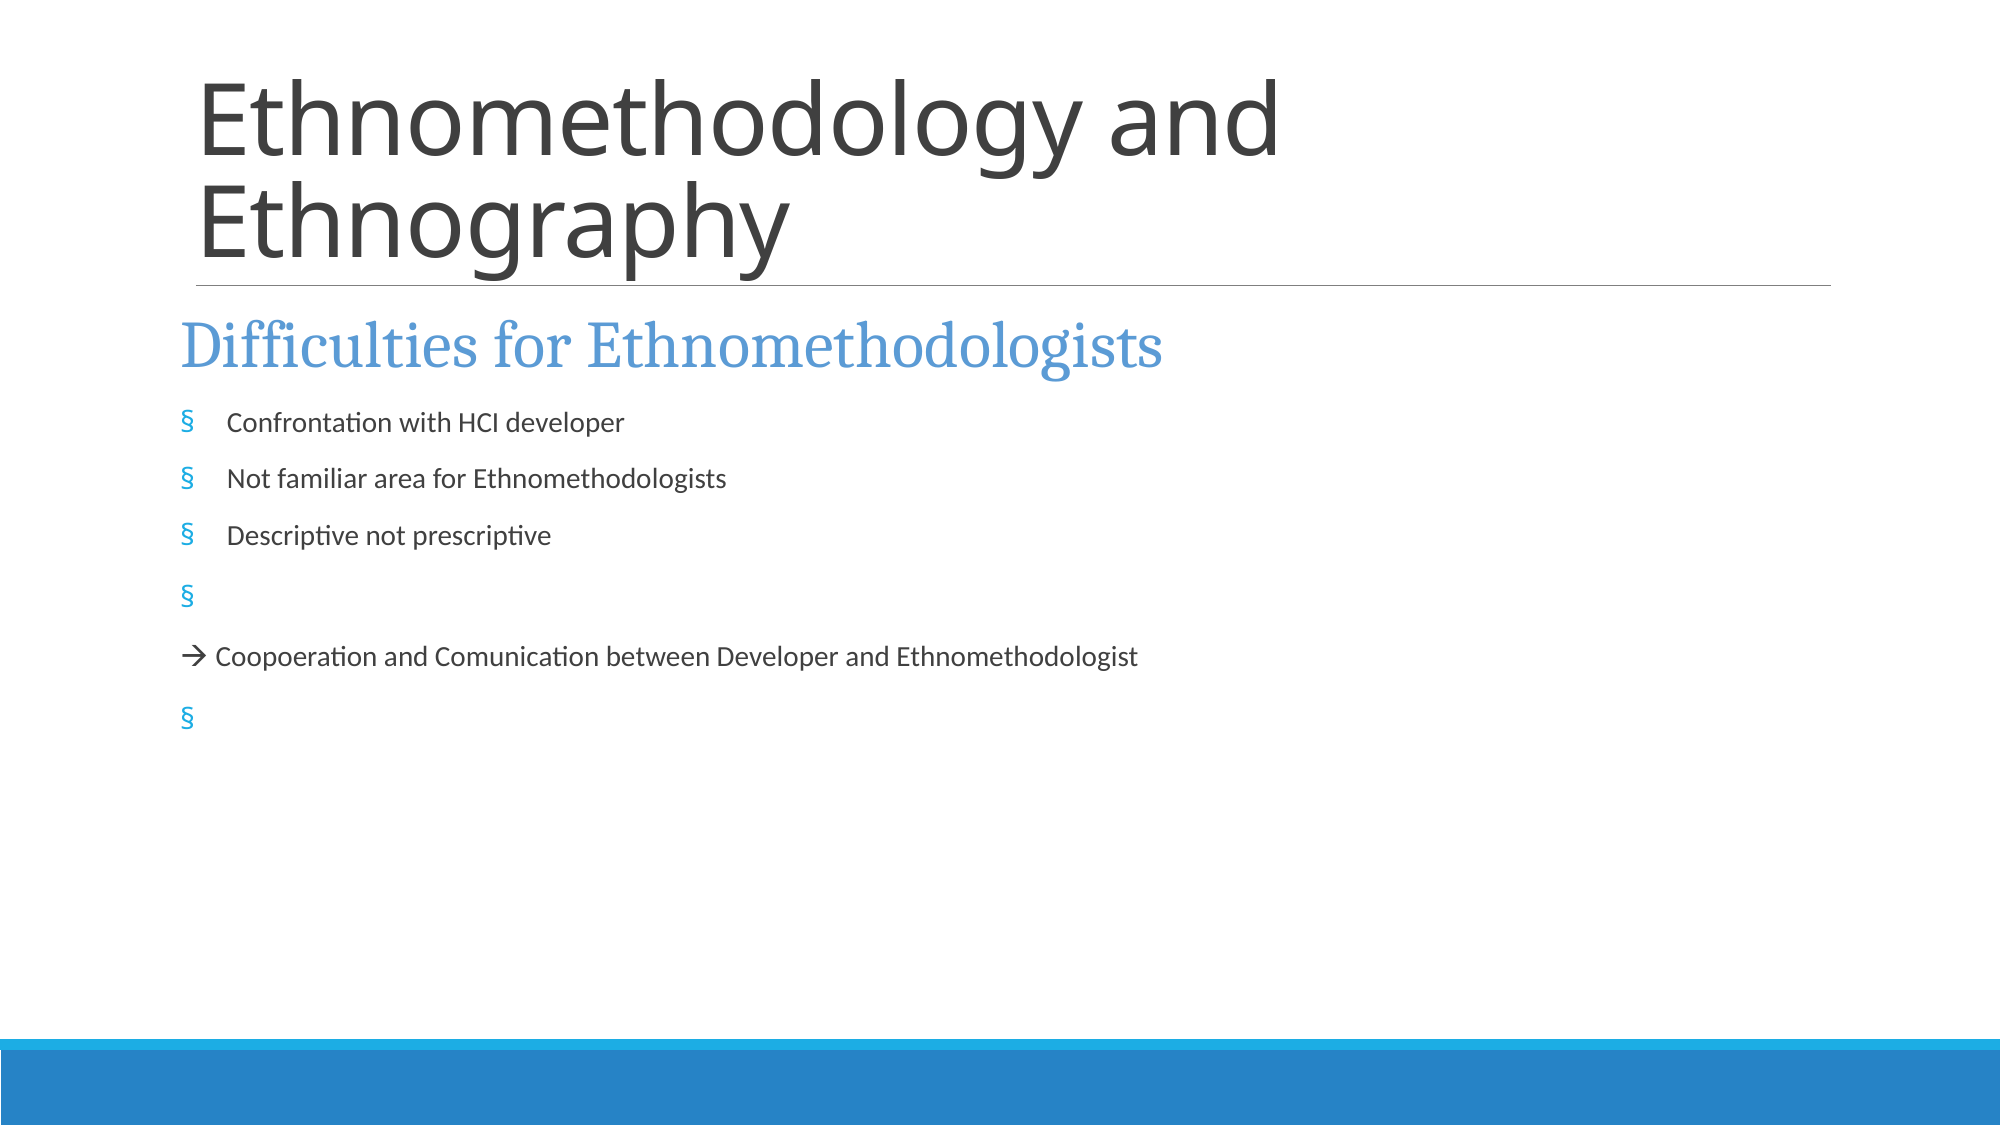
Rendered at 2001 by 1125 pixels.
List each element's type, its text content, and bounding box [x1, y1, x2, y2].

title Ethnomethodology and Ethnography [180, 47, 1831, 286]
list Difficulties for Ethnomethodologists Confrontation with HCI developer Not familiar area for Ethnomethodologists Descriptive not prescriptive  Coopoeration and Comunication between Developer and Ethnomethodologist [180, 302, 1831, 963]
